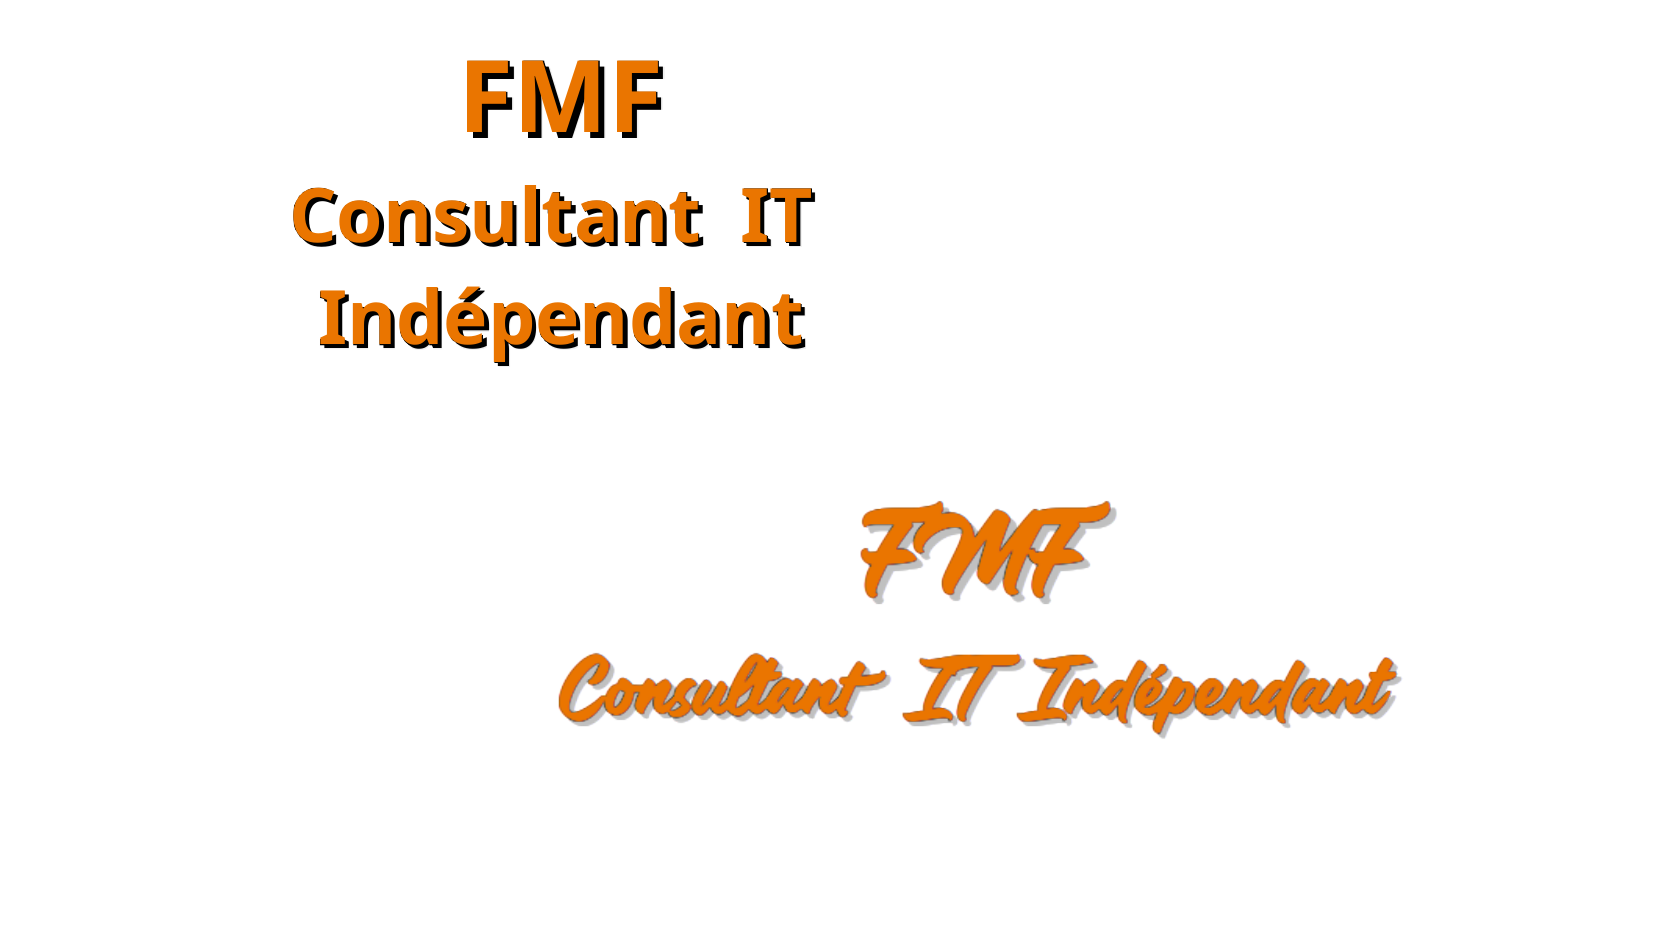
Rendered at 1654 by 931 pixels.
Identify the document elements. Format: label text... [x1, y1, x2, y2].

title FMF Consultant IT Indépendant [82, 37, 1040, 355]
picture [490, 462, 1447, 780]
